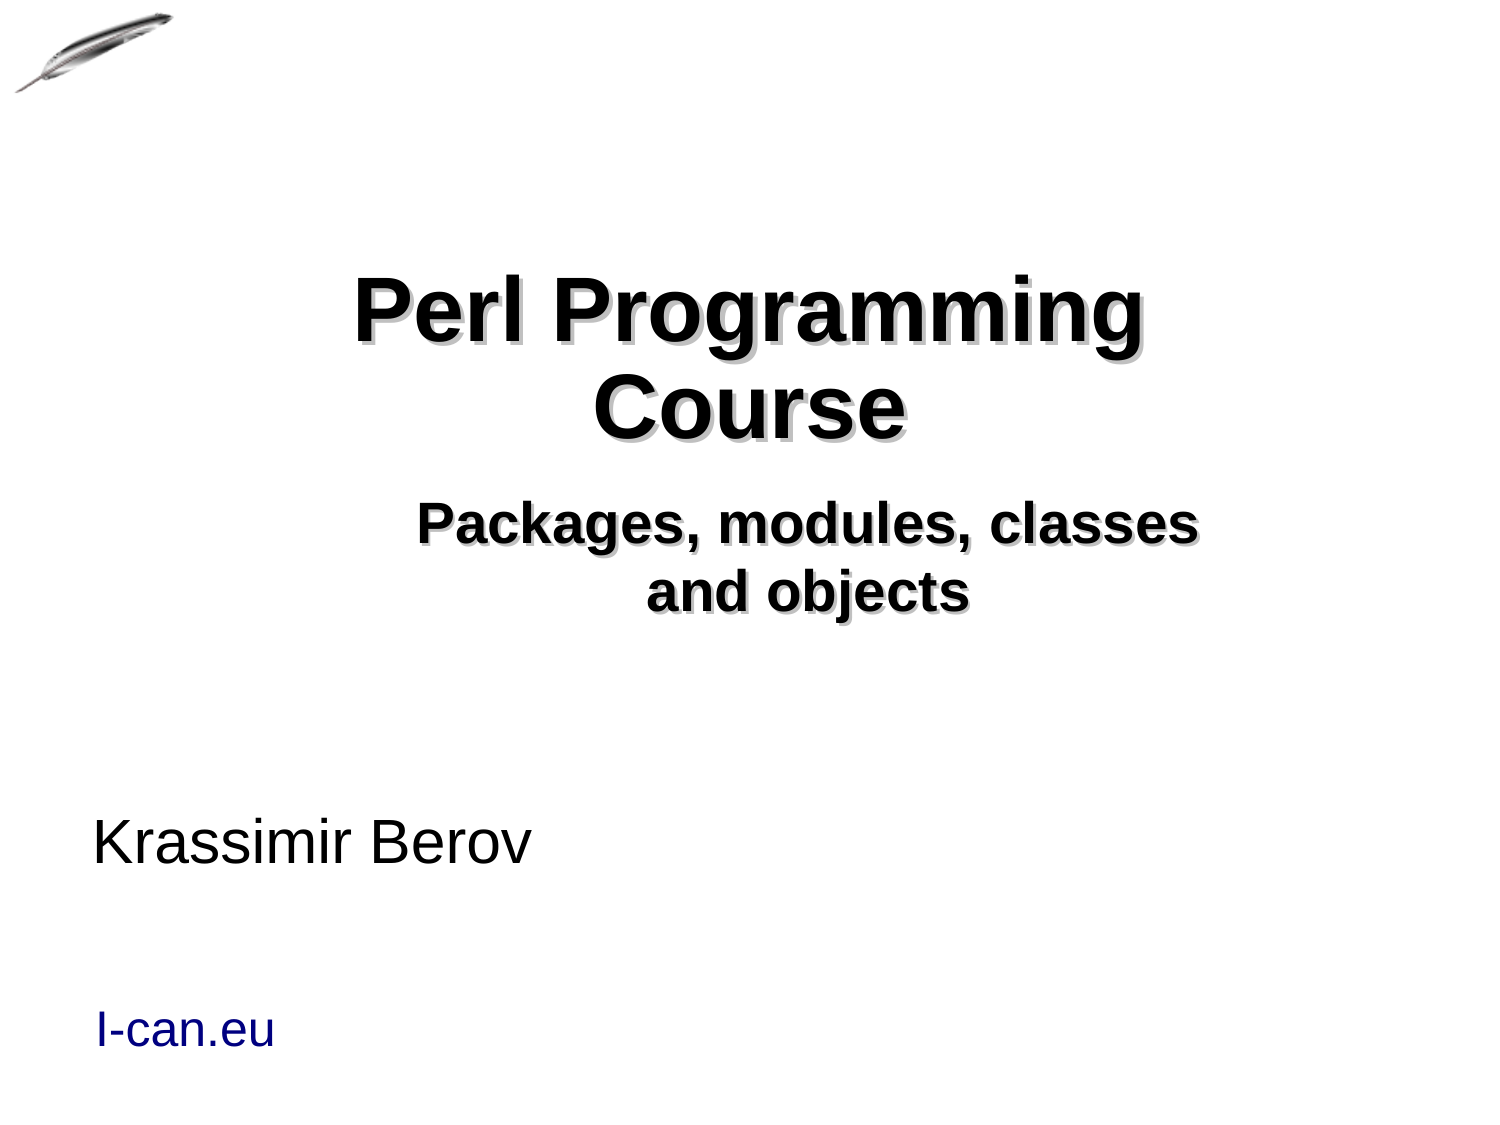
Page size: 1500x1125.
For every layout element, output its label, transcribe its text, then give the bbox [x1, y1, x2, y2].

text_box Krassimir Berov [77, 798, 642, 888]
picture [11, 11, 179, 95]
text_box I-can.eu [80, 991, 291, 1065]
text_box Packages, modules, classes and objects [401, 481, 1241, 629]
title Perl Programming Course [277, 249, 1223, 459]
